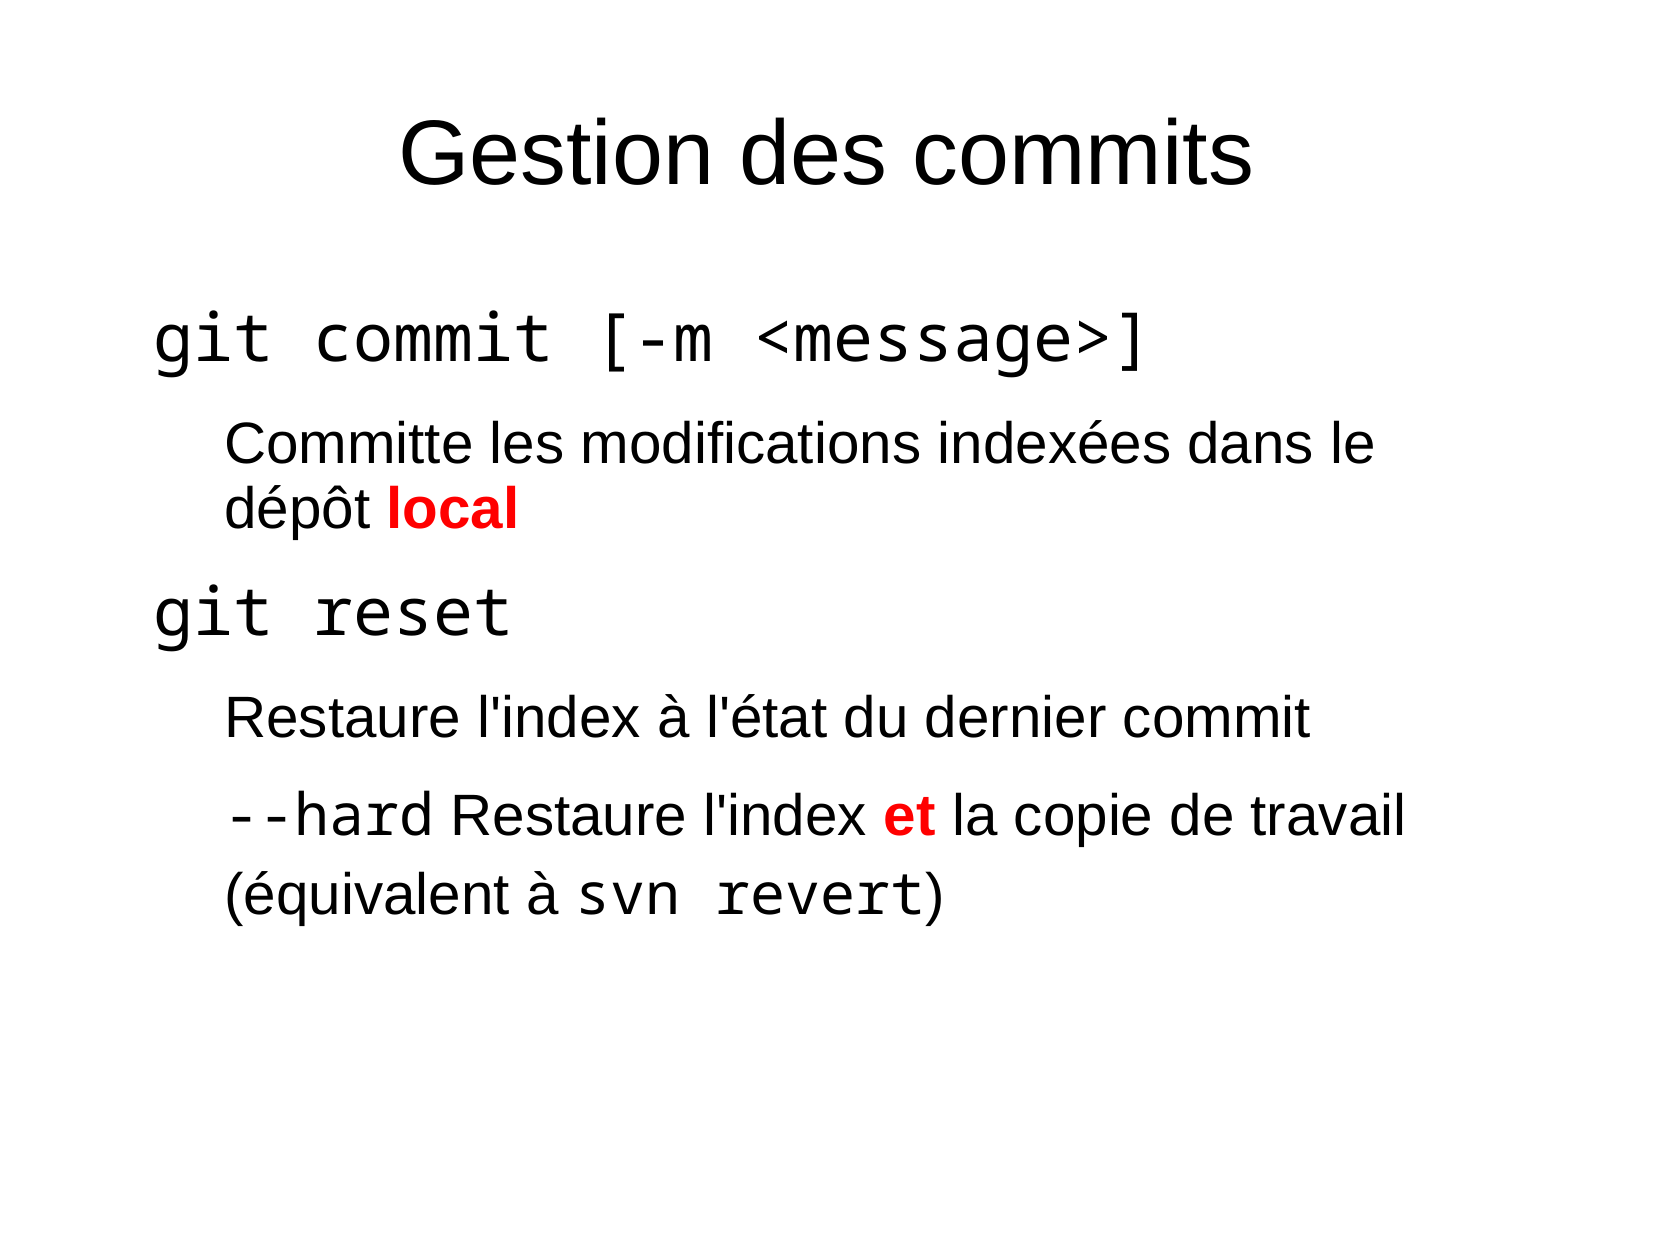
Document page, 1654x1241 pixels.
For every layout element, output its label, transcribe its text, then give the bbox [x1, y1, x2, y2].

list git commit [-m <message>] Committe les modifications indexées dans le dépôt local git reset Restaure l'index à l'état du dernier commit --hard Restaure l'index et la copie de travail (équivalent à svn revert) [82, 290, 1538, 1010]
title Gestion des commits [82, 49, 1571, 257]
